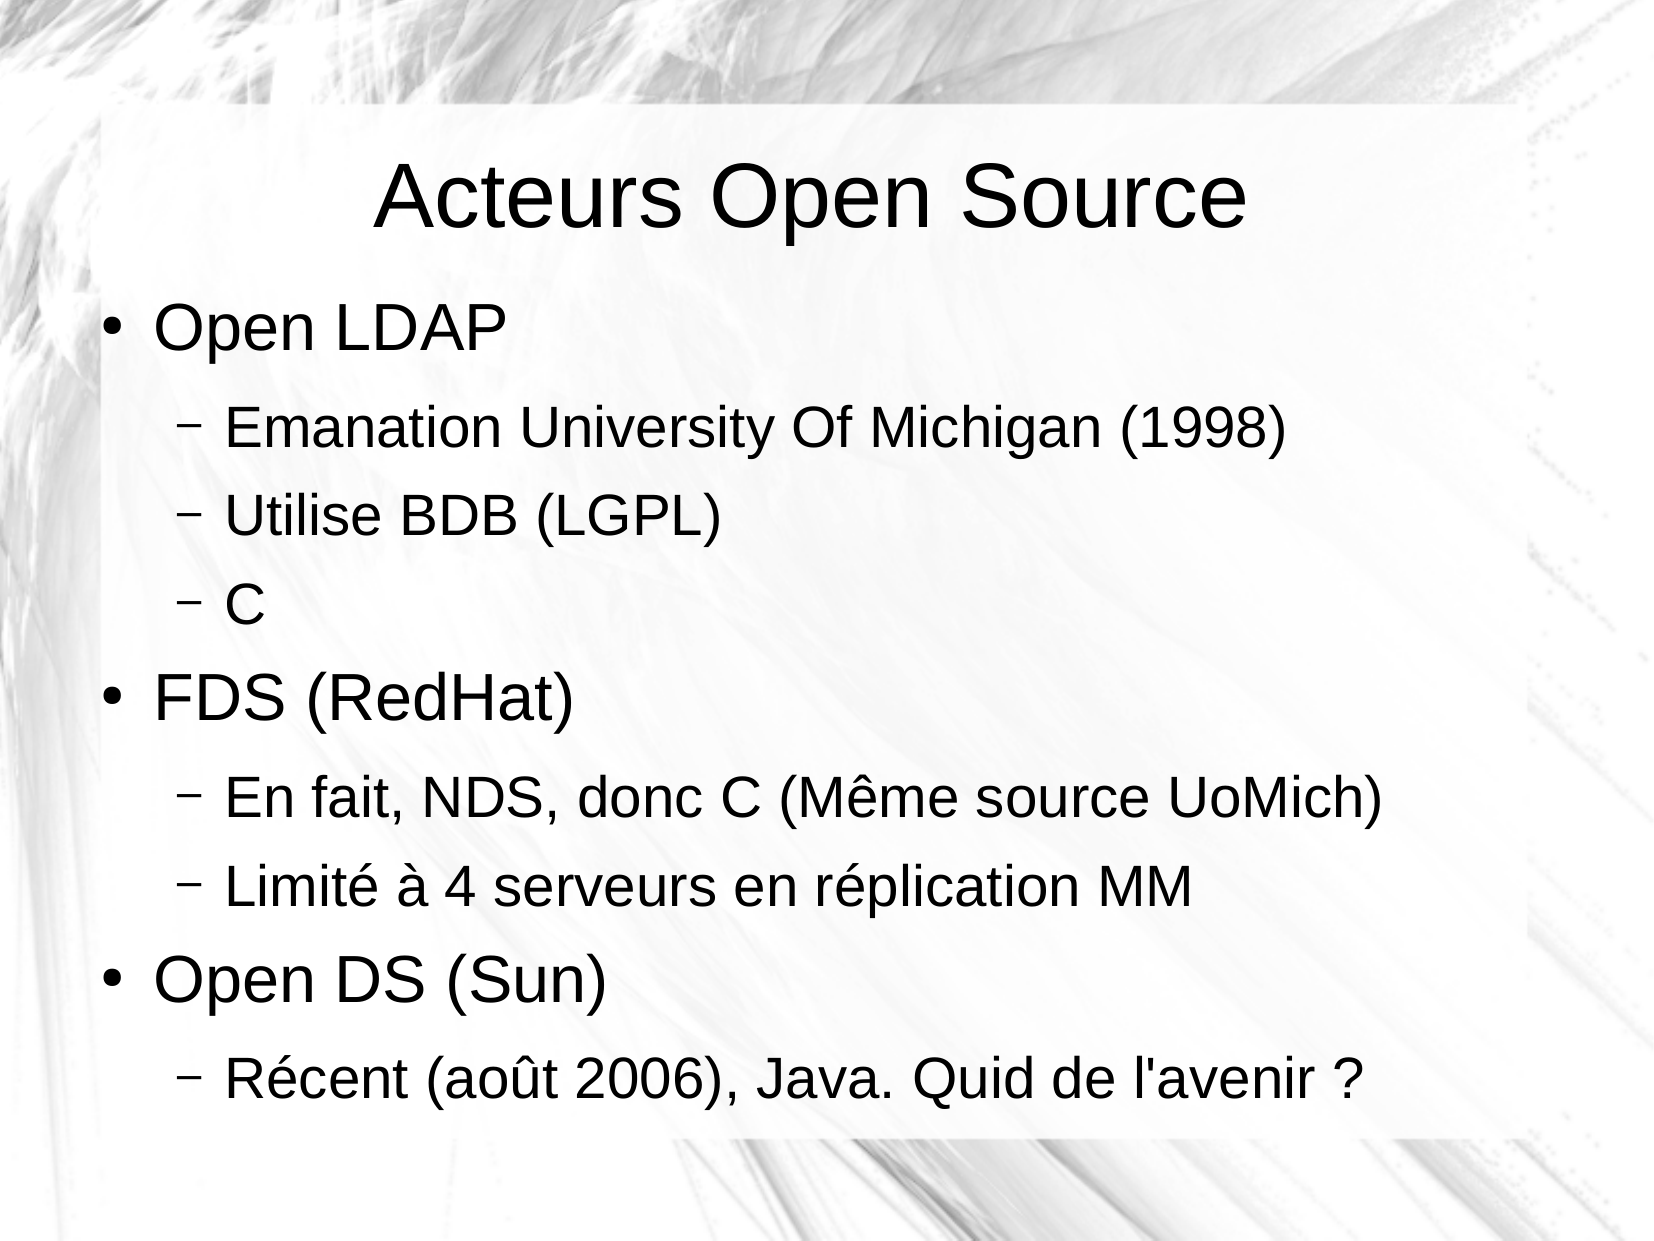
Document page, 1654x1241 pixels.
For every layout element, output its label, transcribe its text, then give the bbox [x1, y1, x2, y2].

picture [0, 0, 1654, 1241]
title Acteurs Open Source [118, 112, 1506, 281]
list Open LDAP Emanation University Of Michigan (1998) Utilise BDB (LGPL) C FDS (RedHat) En fait, NDS, donc C (Même source UoMich) Limité à 4 serveurs en réplication MM Open DS (Sun) Récent (août 2006), Java. Quid de l'avenir ? [82, 290, 1571, 1111]
